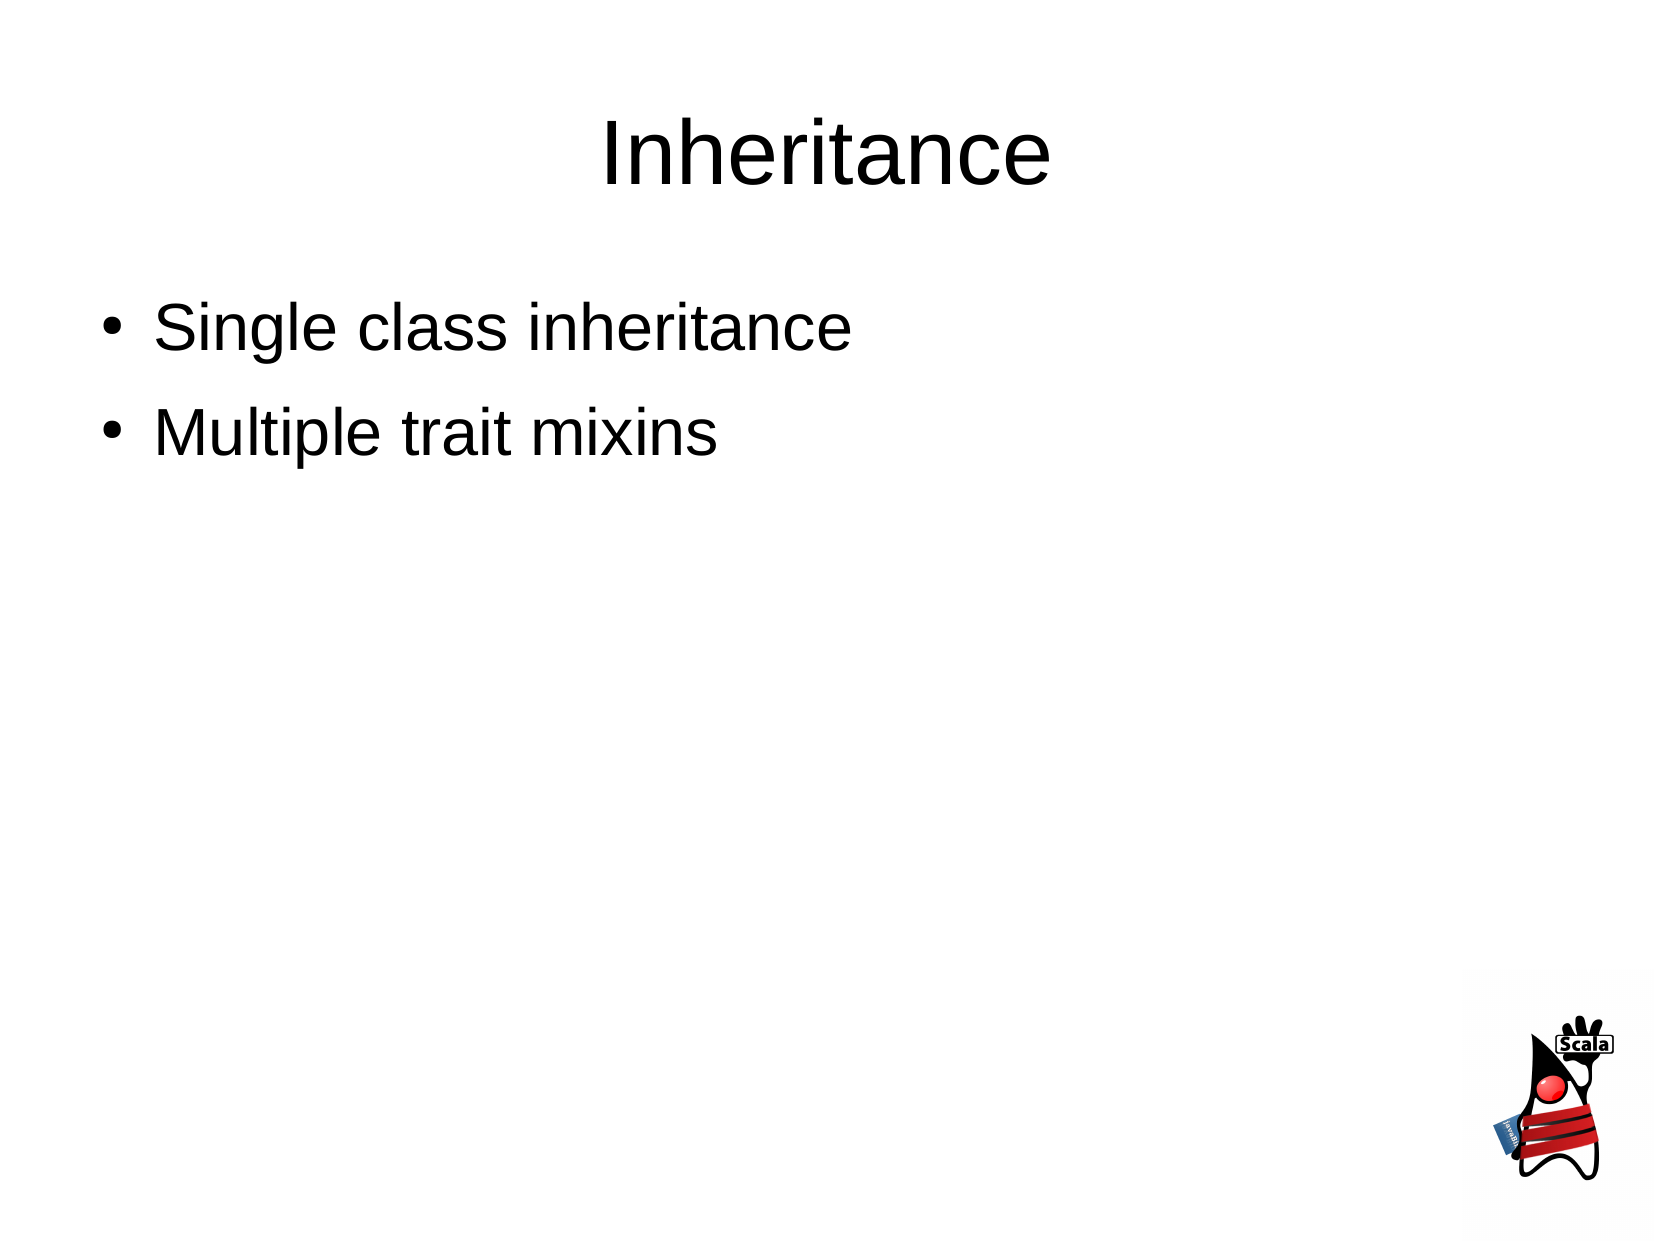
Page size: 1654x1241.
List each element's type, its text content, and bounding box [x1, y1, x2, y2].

picture [1462, 969, 1654, 1241]
title Inheritance [82, 49, 1571, 257]
list Single class inheritance Multiple trait mixins [82, 290, 1571, 1109]
